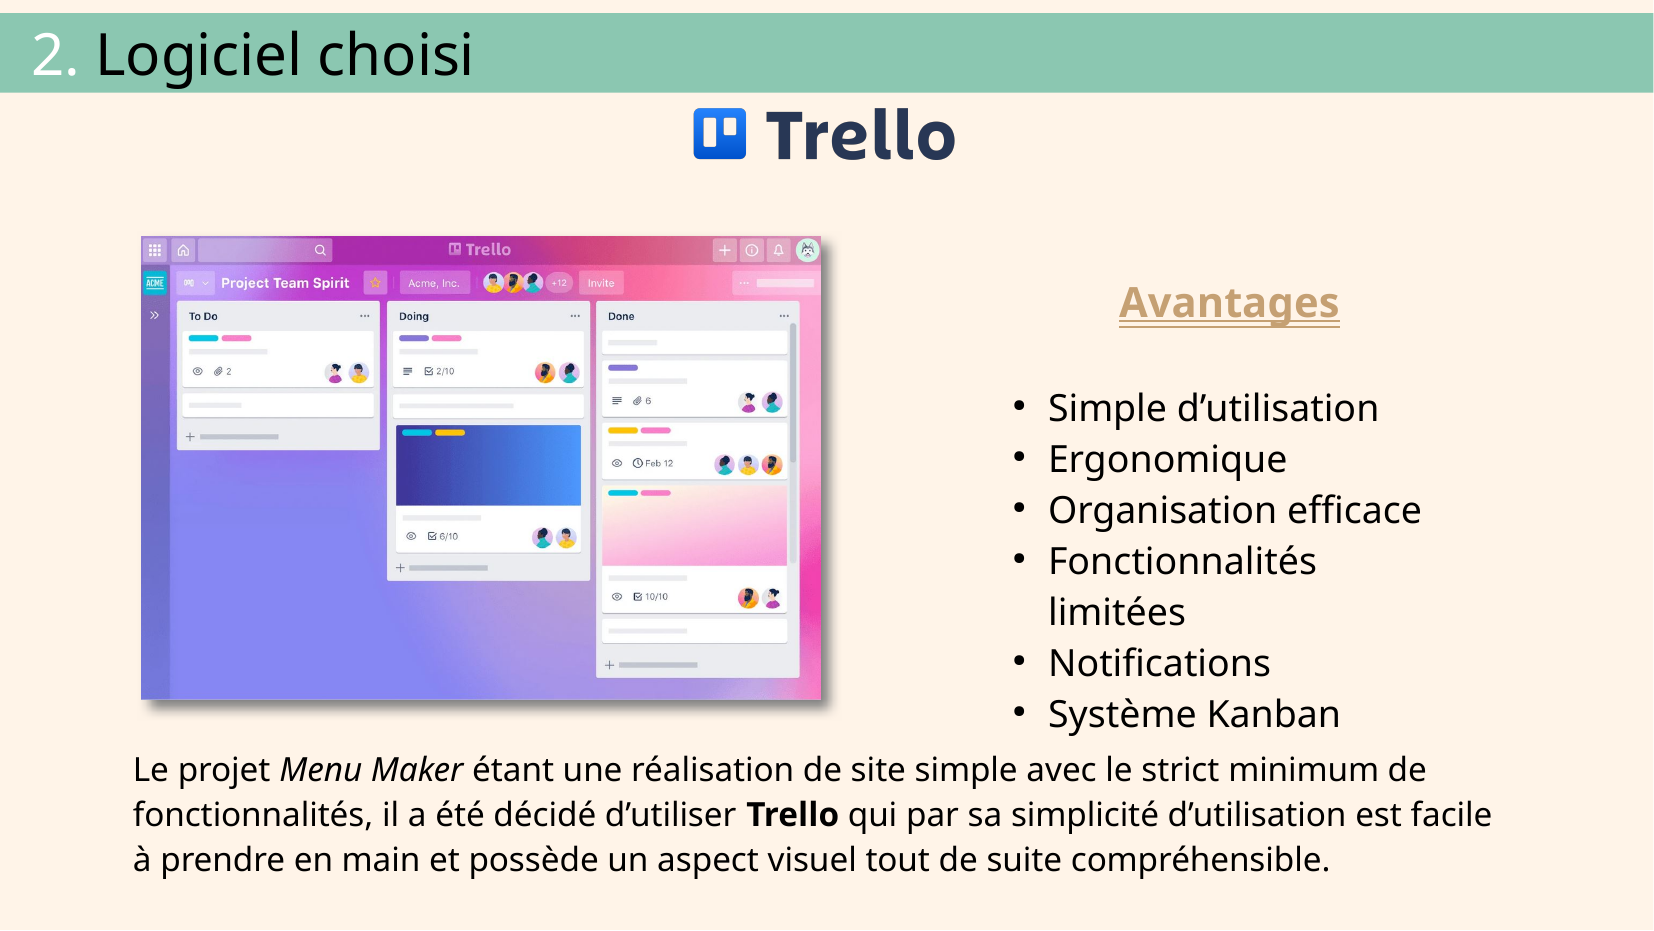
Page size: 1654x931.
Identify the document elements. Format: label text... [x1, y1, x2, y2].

text_box Avantages Simple d’utilisation Ergonomique Organisation efficace Fonctionnalités limitées Notifications Système Kanban [998, 265, 1471, 682]
picture [141, 236, 821, 701]
text_box Le projet Menu Maker étant une réalisation de site simple avec le strict minimum de fonctionnalités, il a été décidé d’utiliser Trello qui par sa simplicité d’utilisation est facile à prendre en main et possède un aspect visuel tout de suite compréhensible. [118, 738, 1536, 886]
picture [661, 41, 987, 227]
title 2. Logiciel choisi [0, 17, 1654, 89]
